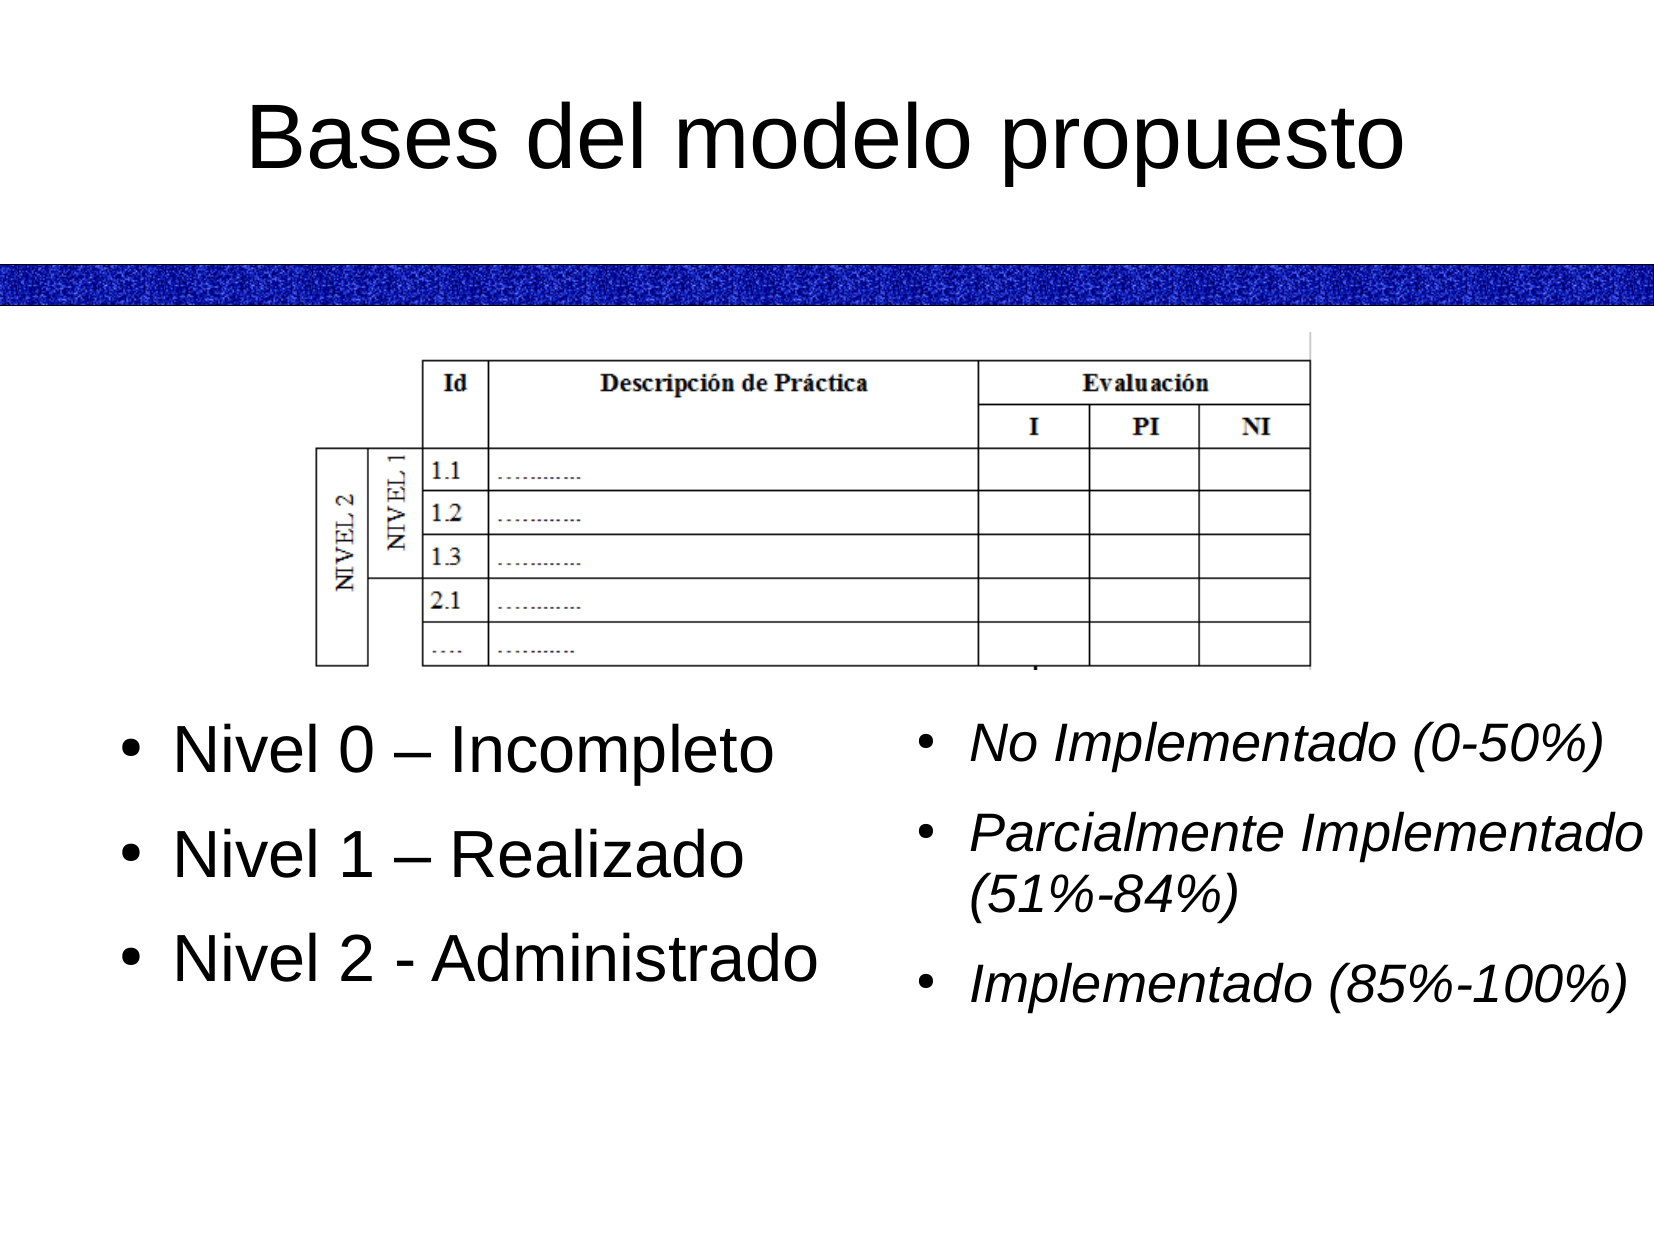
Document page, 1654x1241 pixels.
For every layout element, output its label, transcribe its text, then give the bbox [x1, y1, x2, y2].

list No Implementado (0-50%) Parcialmente Implementado (51%-84%) Implementado (85%-100%) [898, 712, 1654, 1168]
picture [0, 265, 1653, 305]
list Nivel 0 – Incompleto Nivel 1 – Realizado Nivel 2 - Administrado [101, 712, 878, 1168]
title Bases del modelo propuesto [58, 14, 1595, 260]
picture [297, 332, 1316, 670]
